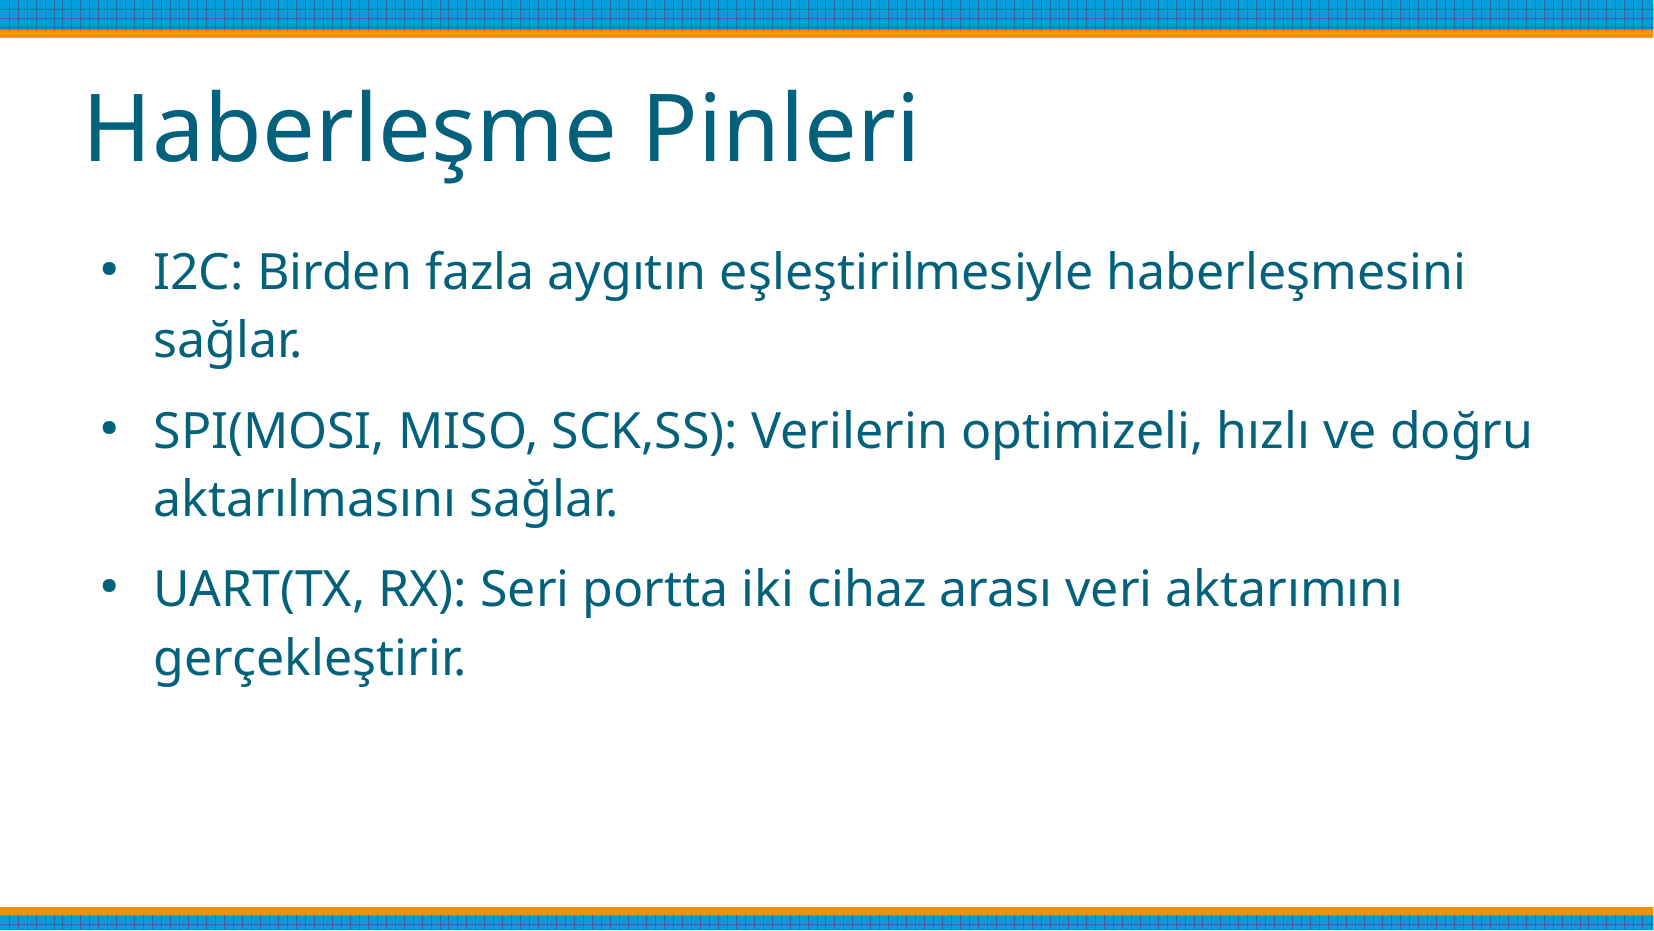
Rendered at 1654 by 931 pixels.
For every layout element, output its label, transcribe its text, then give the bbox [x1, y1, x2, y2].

title Haberleşme Pinleri [82, 44, 1571, 207]
list I2C: Birden fazla aygıtın eşleştirilmesiyle haberleşmesini sağlar. SPI(MOSI, MISO, SCK,SS): Verilerin optimizeli, hızlı ve doğru aktarılmasını sağlar. UART(TX, RX): Seri portta iki cihaz arası veri aktarımını gerçekleştirir. [82, 236, 1571, 842]
